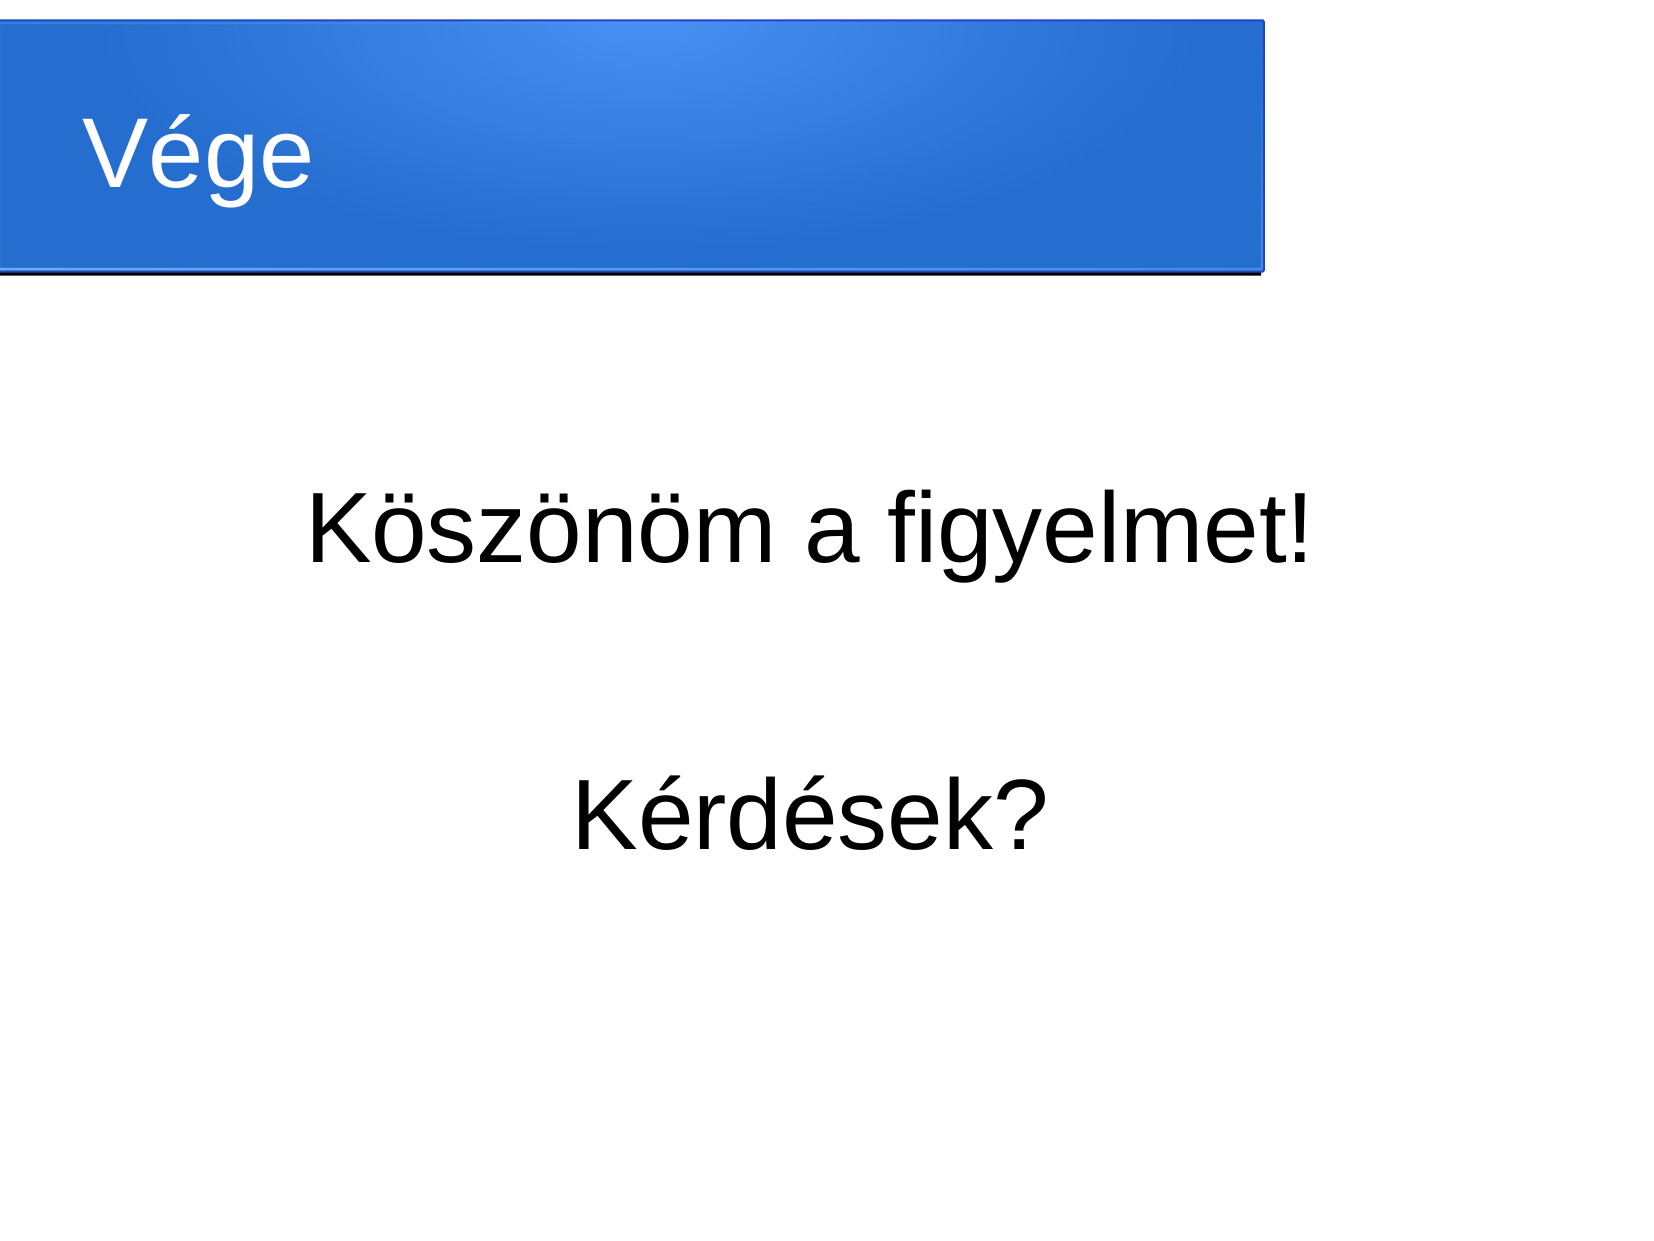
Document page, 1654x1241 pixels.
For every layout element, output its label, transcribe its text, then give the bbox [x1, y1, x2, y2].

list Köszönöm a figyelmet! Kérdések? [82, 472, 1538, 1192]
title Vége [82, 49, 1250, 257]
